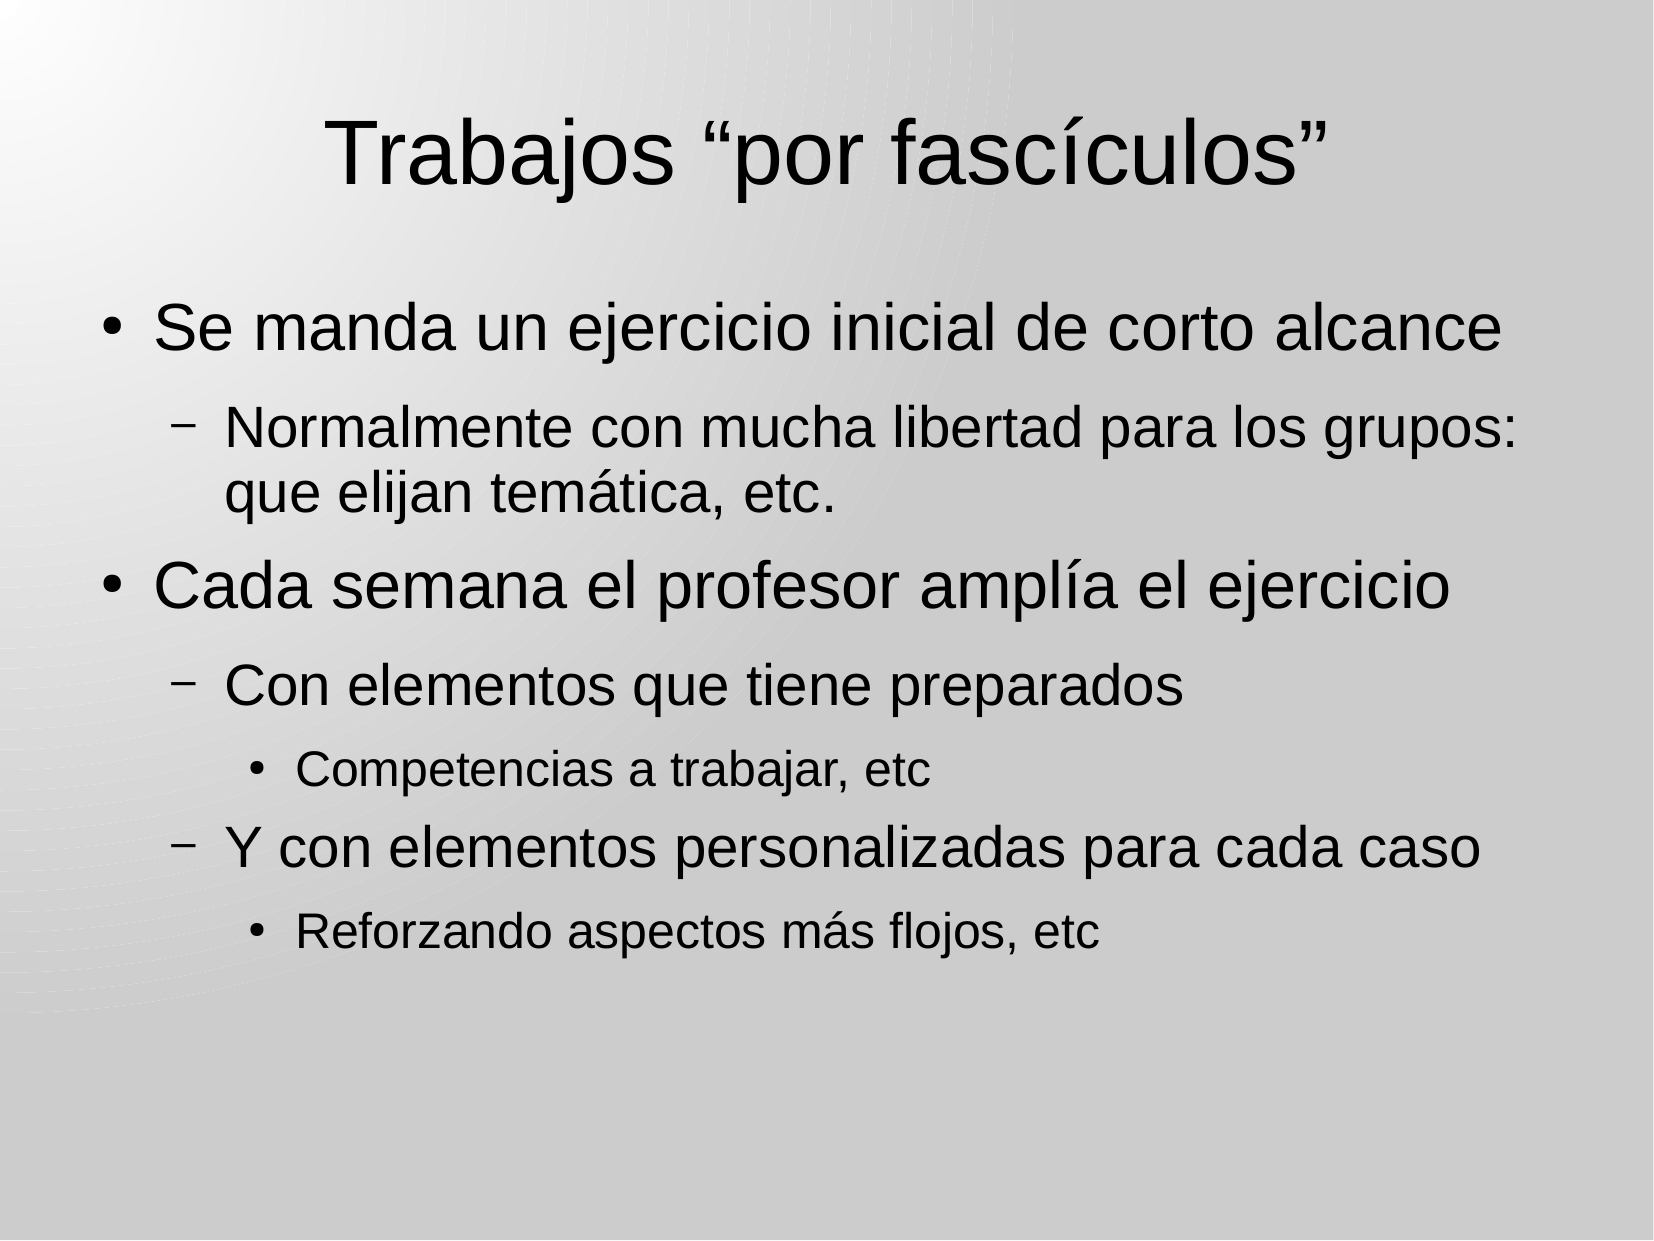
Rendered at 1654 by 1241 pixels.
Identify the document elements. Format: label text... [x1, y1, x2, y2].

title Trabajos “por fascículos” [82, 49, 1571, 257]
list Se manda un ejercicio inicial de corto alcance Normalmente con mucha libertad para los grupos: que elijan temática, etc. Cada semana el profesor amplía el ejercicio Con elementos que tiene preparados Competencias a trabajar, etc Y con elementos personalizadas para cada caso Reforzando aspectos más flojos, etc [82, 290, 1538, 1109]
